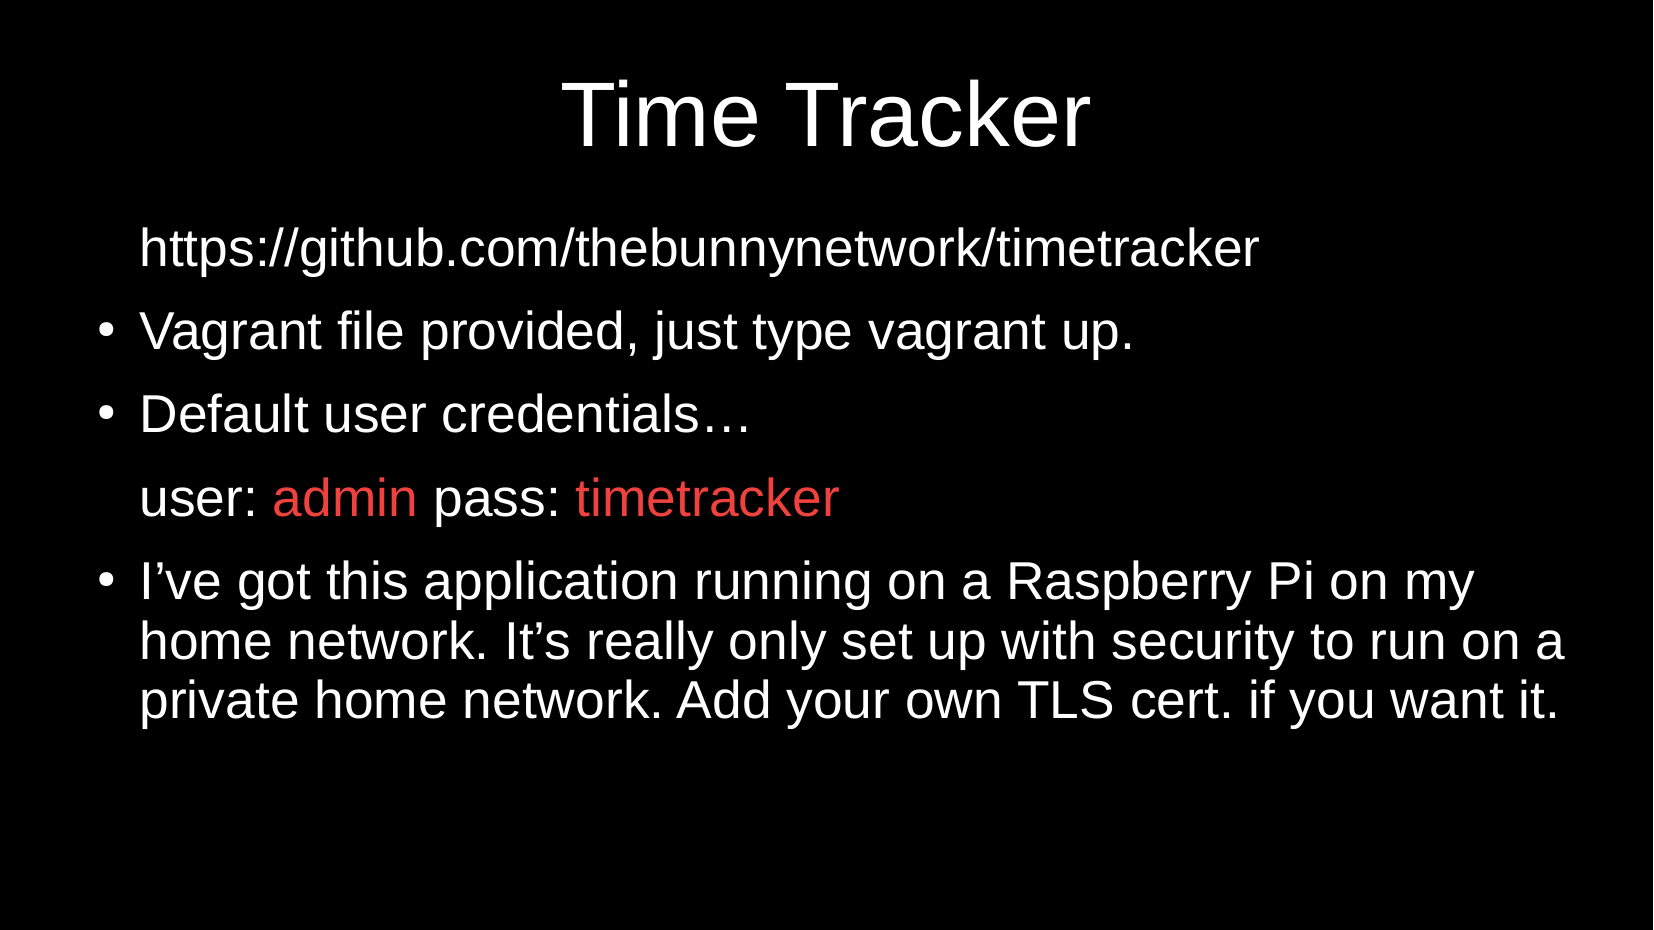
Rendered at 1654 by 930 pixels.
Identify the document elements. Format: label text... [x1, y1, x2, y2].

list https://github.com/thebunnynetwork/timetracker Vagrant file provided, just type vagrant up. Default user credentials… user: admin pass: timetracker I’ve got this application running on a Raspberry Pi on my home network. It’s really only set up with security to run on a private home network. Add your own TLS cert. if you want it. [82, 217, 1571, 757]
title Time Tracker [82, 37, 1571, 193]
